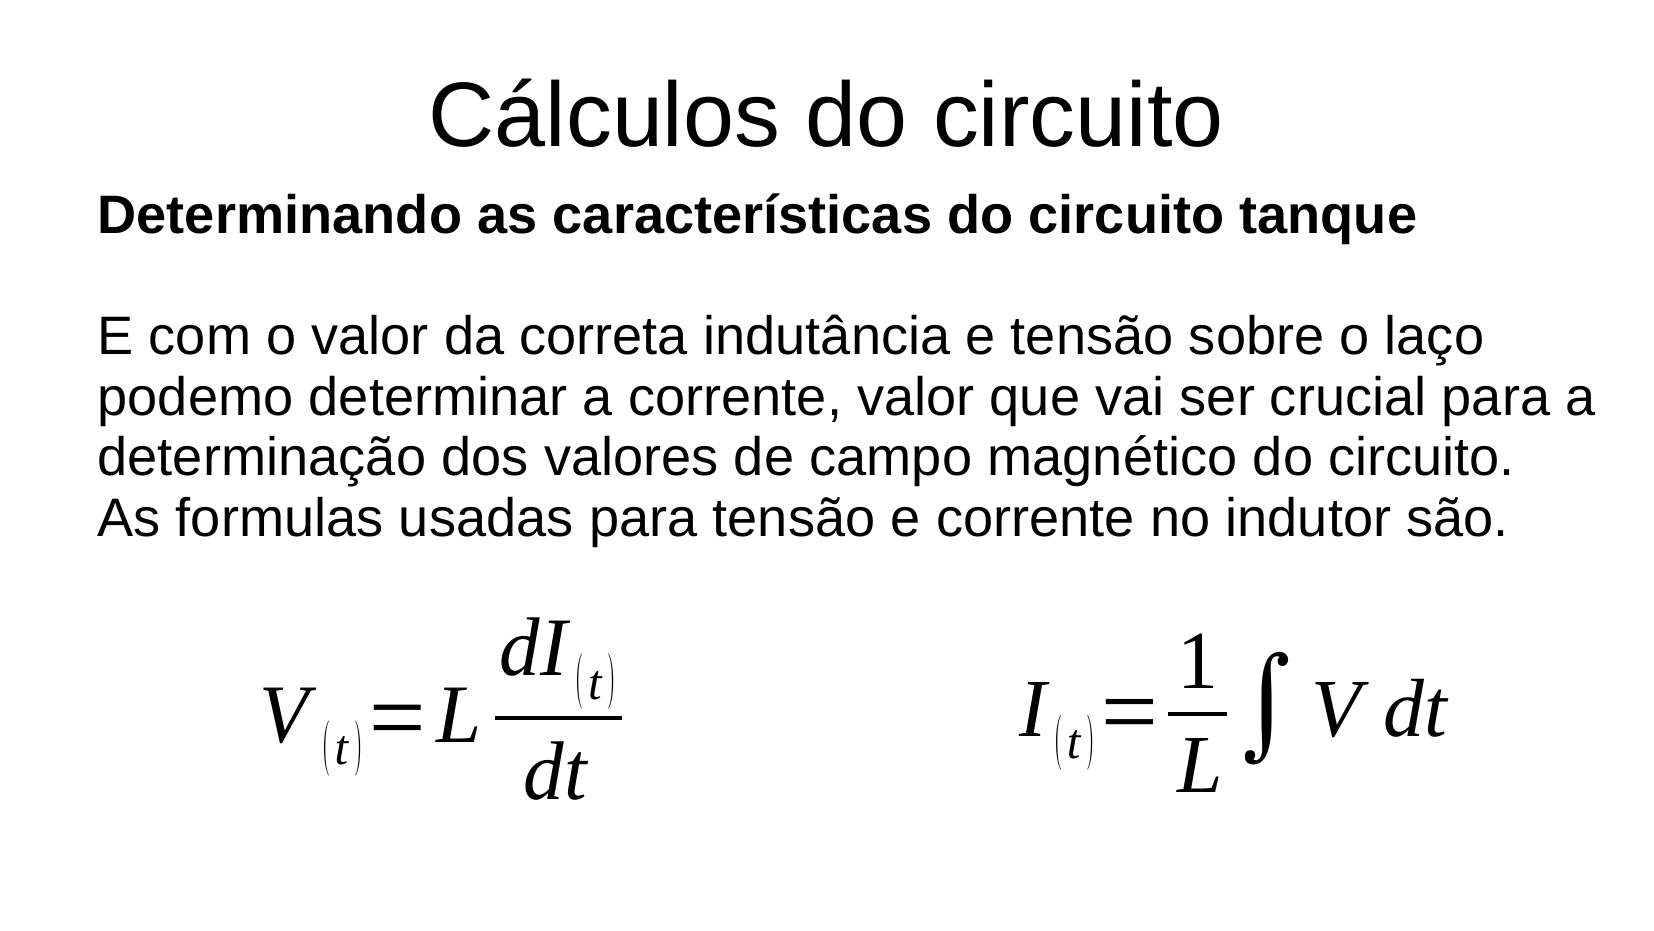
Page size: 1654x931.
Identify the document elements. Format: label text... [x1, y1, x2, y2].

chart [259, 602, 626, 817]
chart [1014, 615, 1453, 811]
text_box Determinando as características do circuito tanque E com o valor da correta indutância e tensão sobre o laço podemo determinar a corrente, valor que vai ser crucial para a determinação dos valores de campo magnético do circuito. As formulas usadas para tensão e corrente no indutor são. [82, 177, 1630, 616]
title Cálculos do circuito [82, 37, 1571, 177]
